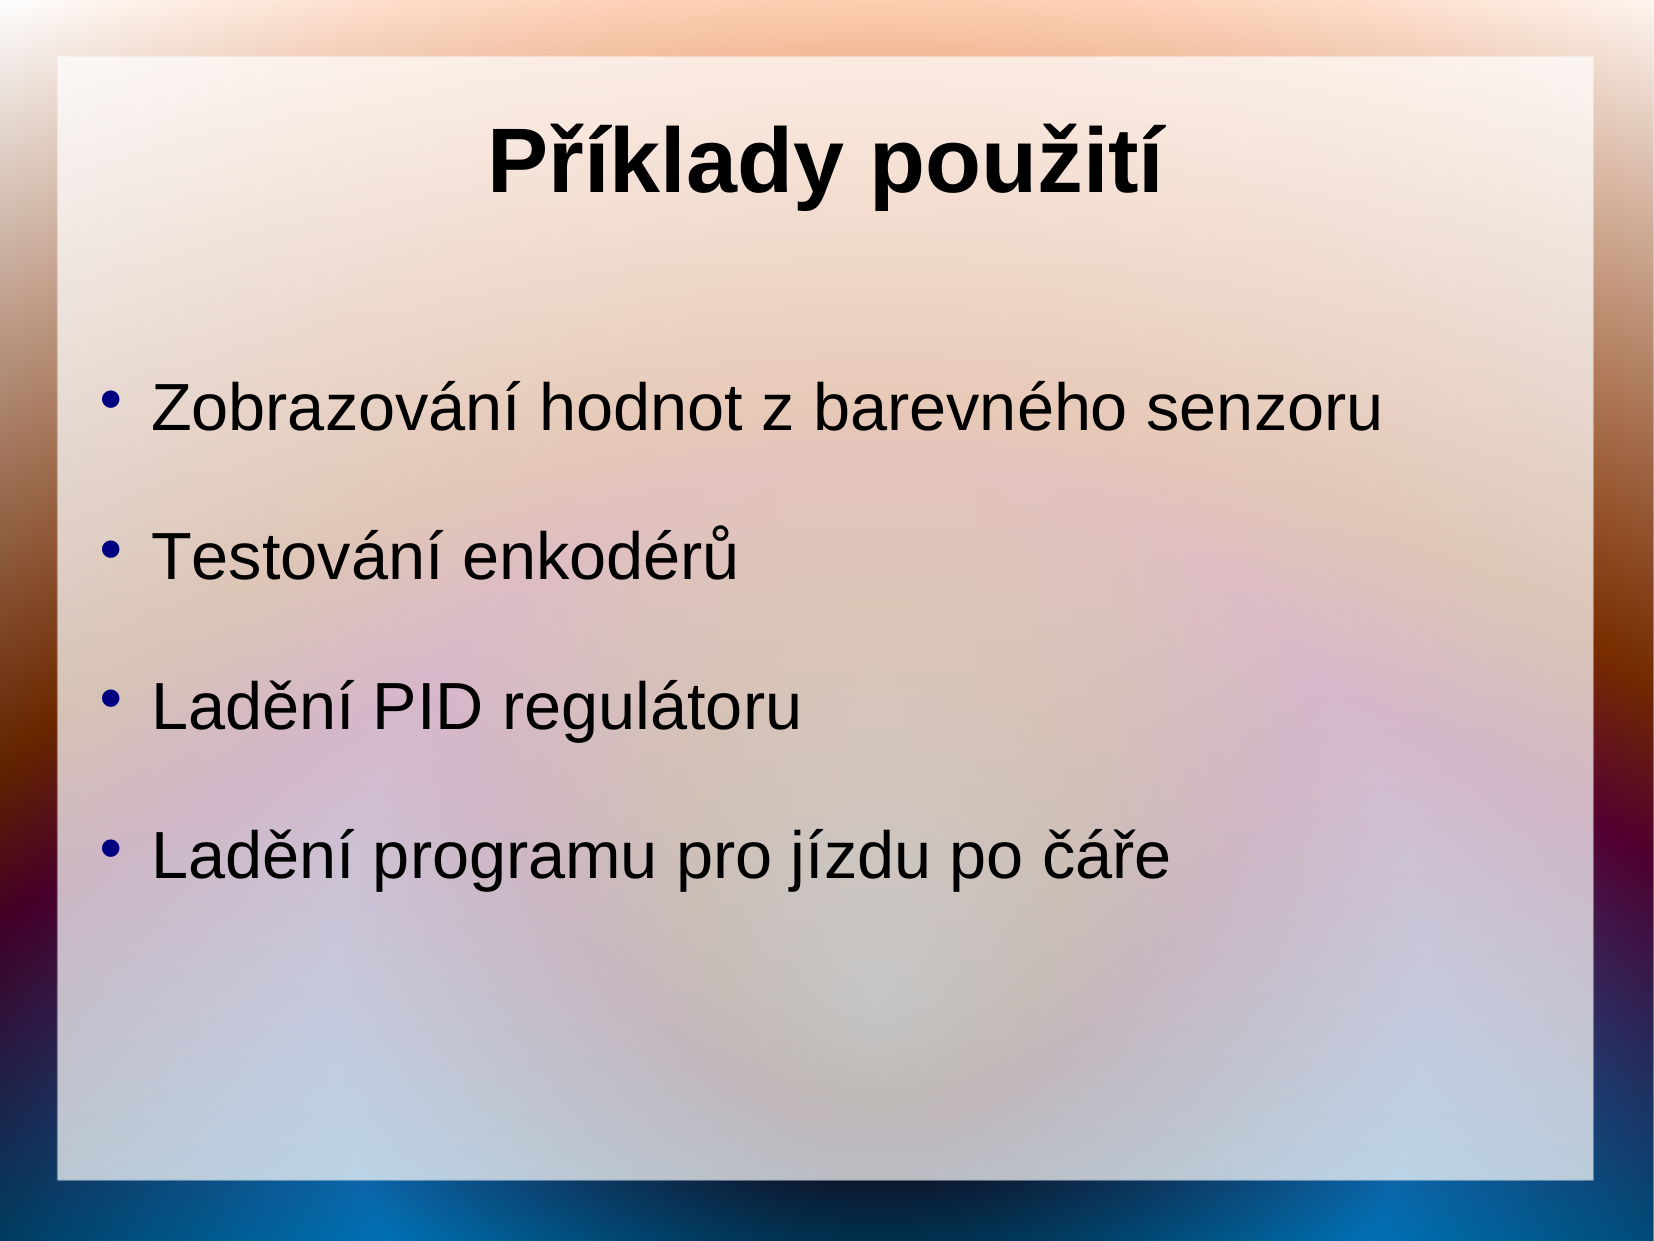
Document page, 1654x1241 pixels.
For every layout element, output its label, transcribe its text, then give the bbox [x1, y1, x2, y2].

picture [0, 0, 1654, 1241]
title Příklady použití [82, 55, 1571, 263]
list Zobrazování hodnot z barevného senzoru Testování enkodérů Ladění PID regulátoru Ladění programu pro jízdu po čáře [82, 319, 1571, 1138]
